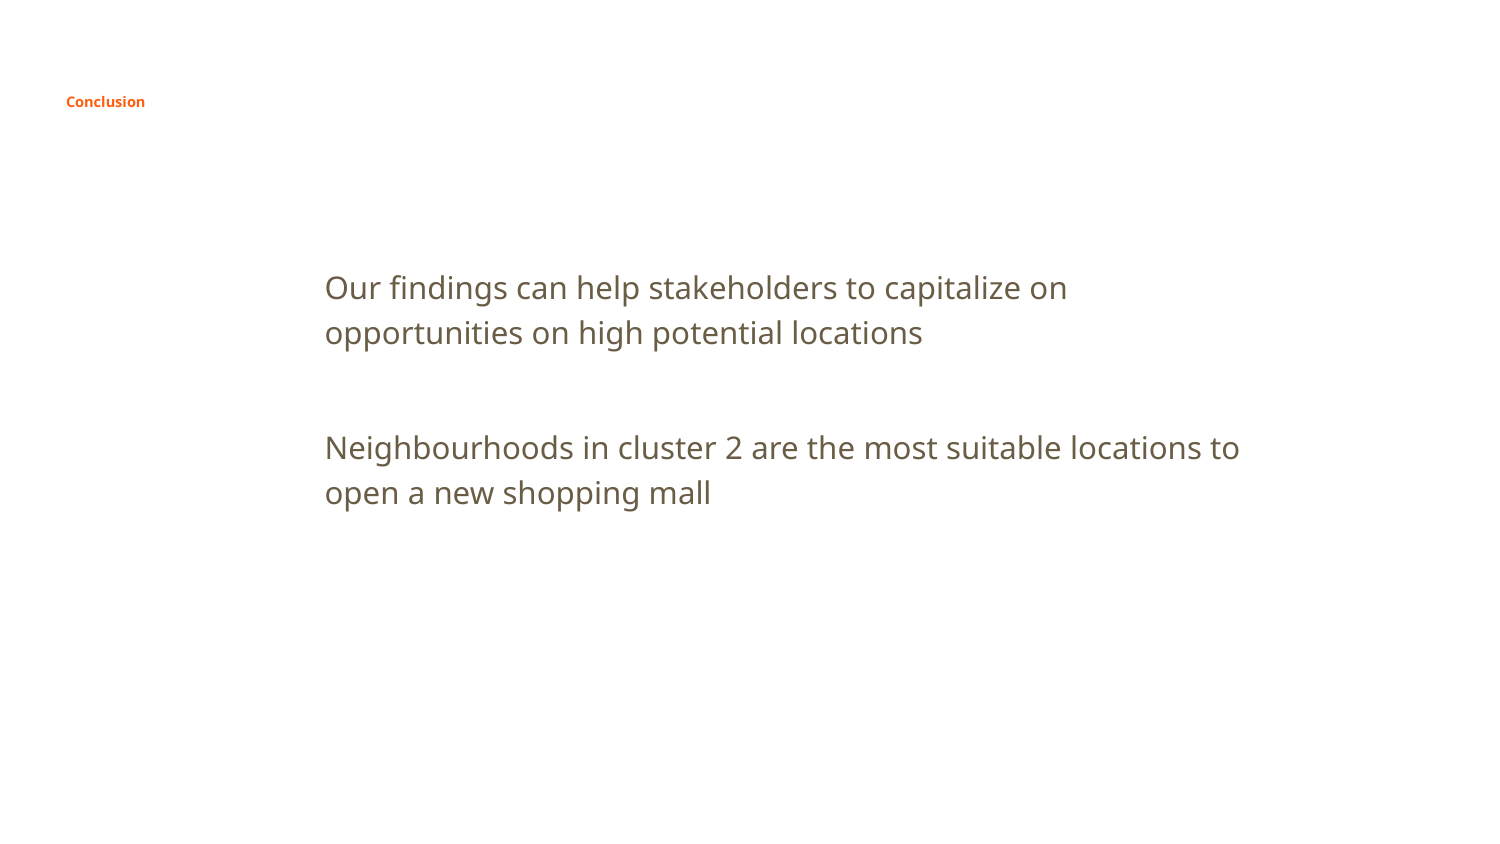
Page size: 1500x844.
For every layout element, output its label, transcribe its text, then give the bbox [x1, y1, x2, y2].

title Conclusion [51, 72, 1449, 167]
list Our findings can help stakeholders to capitalize on opportunities on high potential locations Neighbourhoods in cluster 2 are the most suitable locations to open a new shopping mall [234, 196, 1266, 757]
